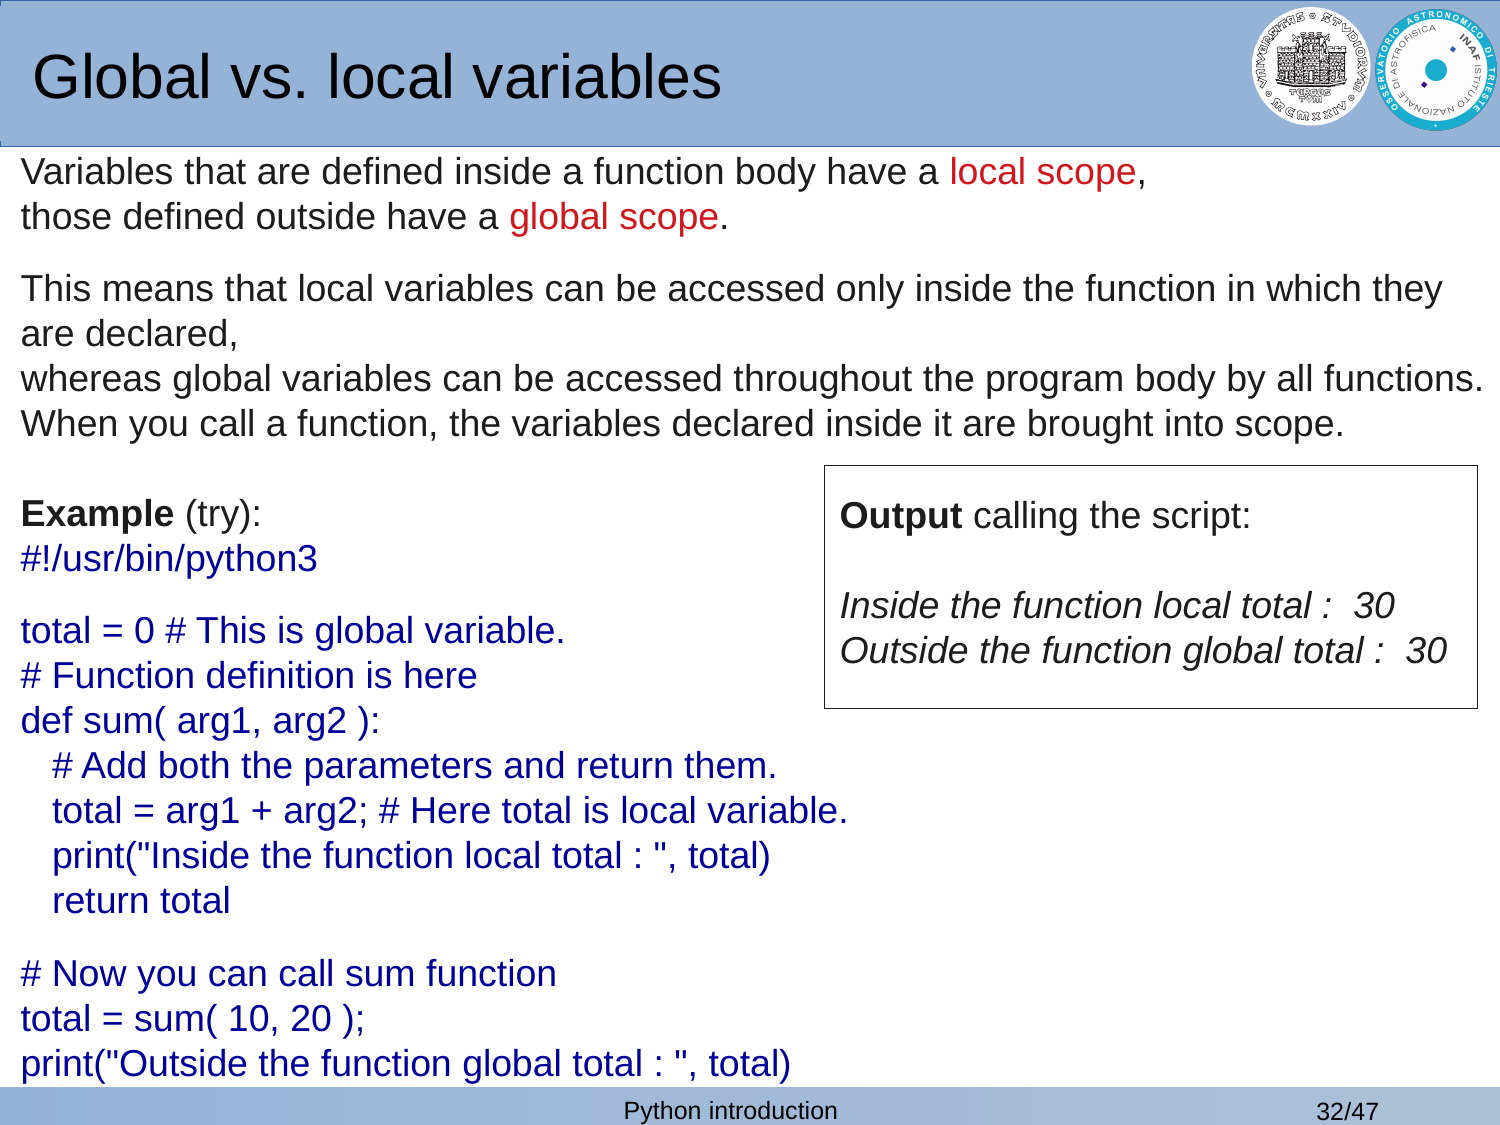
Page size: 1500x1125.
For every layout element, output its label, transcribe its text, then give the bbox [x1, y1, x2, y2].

picture [1252, 0, 1500, 138]
list Output calling the script: Inside the function local total : 30 Outside the function global total : 30 [824, 483, 1485, 716]
text_box [824, 465, 1478, 709]
list Variables that are defined inside a function body have a local scope, those defined outside have a global scope. This means that local variables can be accessed only inside the function in which they are declared, whereas global variables can be accessed throughout the program body by all functions. When you call a function, the variables declared inside it are brought into scope. Example (try): #!/usr/bin/python3 total = 0 # This is global variable. # Function definition is here def sum( arg1, arg2 ): # Add both the parameters and return them. total = arg1 + arg2; # Here total is local variable. print("Inside the function local total : ", total) return total # Now you can call sum function total = sum( 10, 20 ); print("Outside the function global total : ", total) [5, 138, 1500, 1075]
text_box Global vs. local variables [0, 5, 1243, 141]
